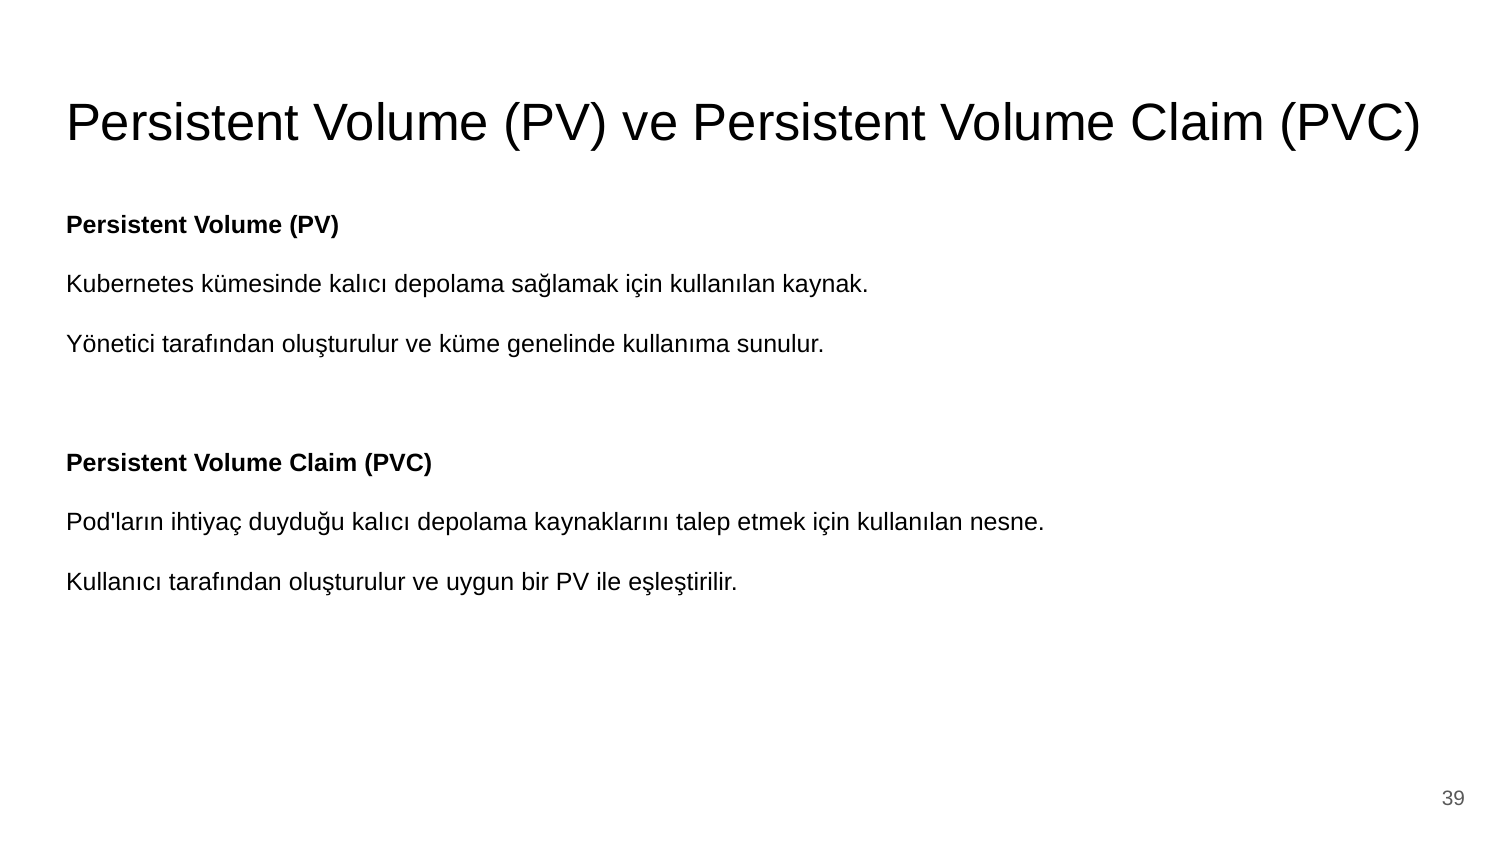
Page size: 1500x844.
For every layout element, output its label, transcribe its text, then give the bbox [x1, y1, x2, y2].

slide_number <number> [1389, 764, 1480, 830]
list Persistent Volume (PV) Kubernetes kümesinde kalıcı depolama sağlamak için kullanılan kaynak. Yönetici tarafından oluşturulur ve küme genelinde kullanıma sunulur. Persistent Volume Claim (PVC) Pod'ların ihtiyaç duyduğu kalıcı depolama kaynaklarını talep etmek için kullanılan nesne. Kullanıcı tarafından oluşturulur ve uygun bir PV ile eşleştirilir. [51, 189, 1449, 750]
title Persistent Volume (PV) ve Persistent Volume Claim (PVC) [51, 72, 1449, 167]
